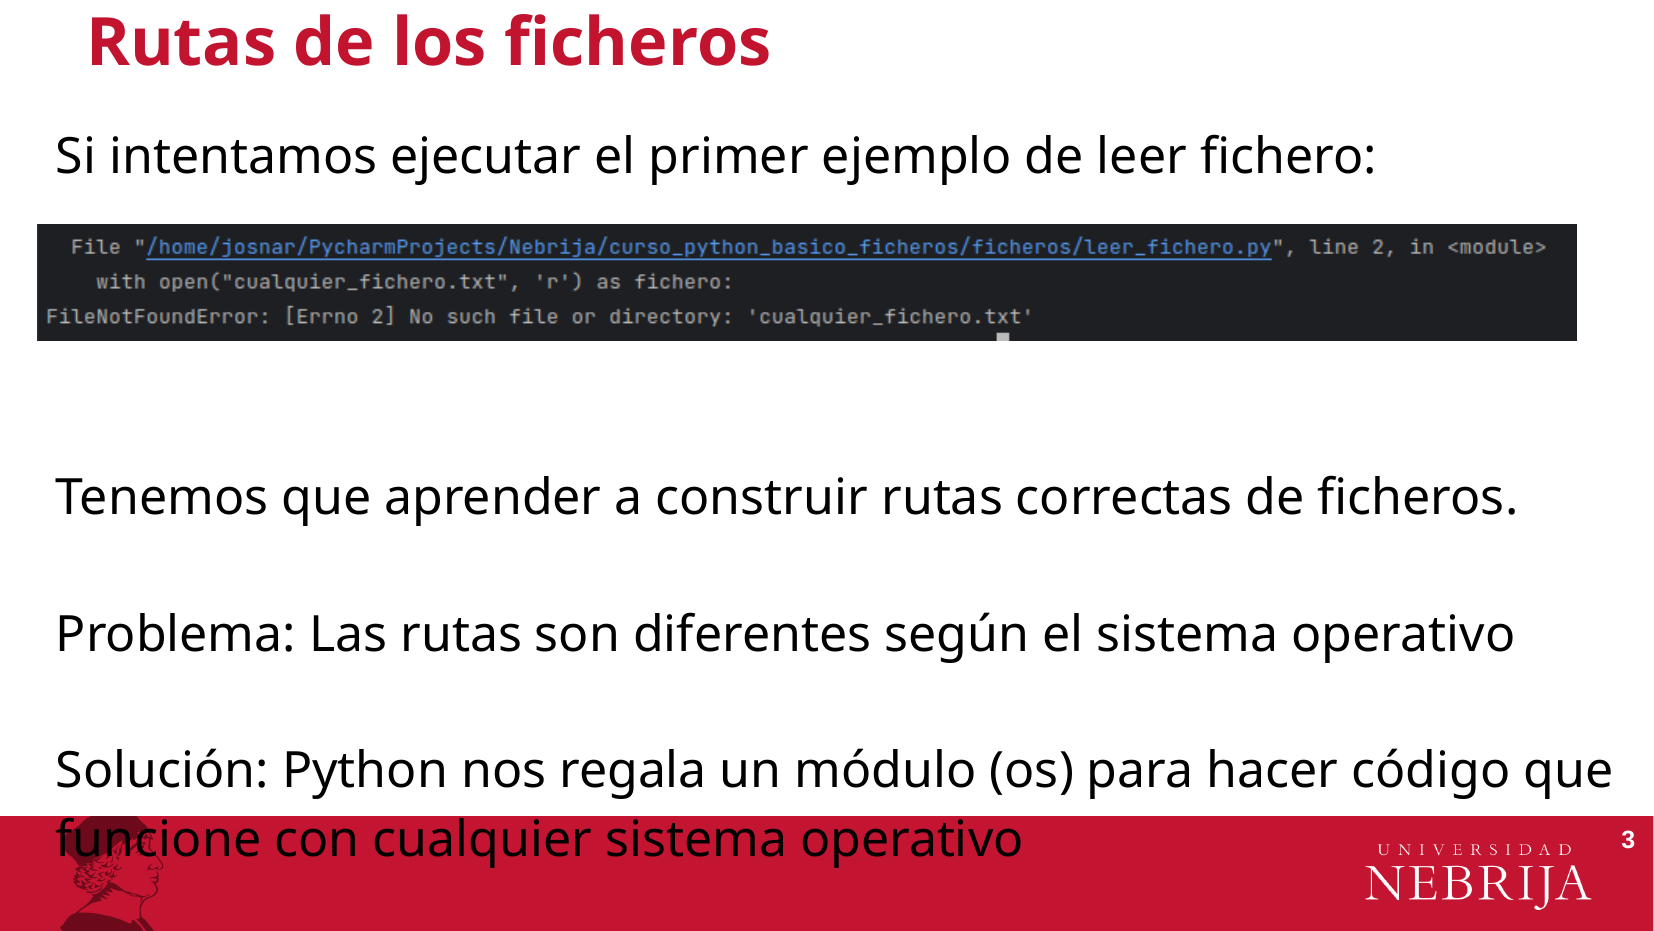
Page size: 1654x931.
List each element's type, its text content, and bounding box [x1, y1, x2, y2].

text_box Rutas de los ficheros [0, 0, 1650, 87]
picture [37, 224, 1577, 341]
picture [0, 816, 1654, 931]
text_box Si intentamos ejecutar el primer ejemplo de leer fichero: Tenemos que aprender a construir rutas correctas de ficheros. Problema: Las rutas son diferentes según el sistema operativo Solución: Python nos regala un módulo (os) para hacer código que funcione con cualquier sistema operativo [41, 112, 1654, 788]
